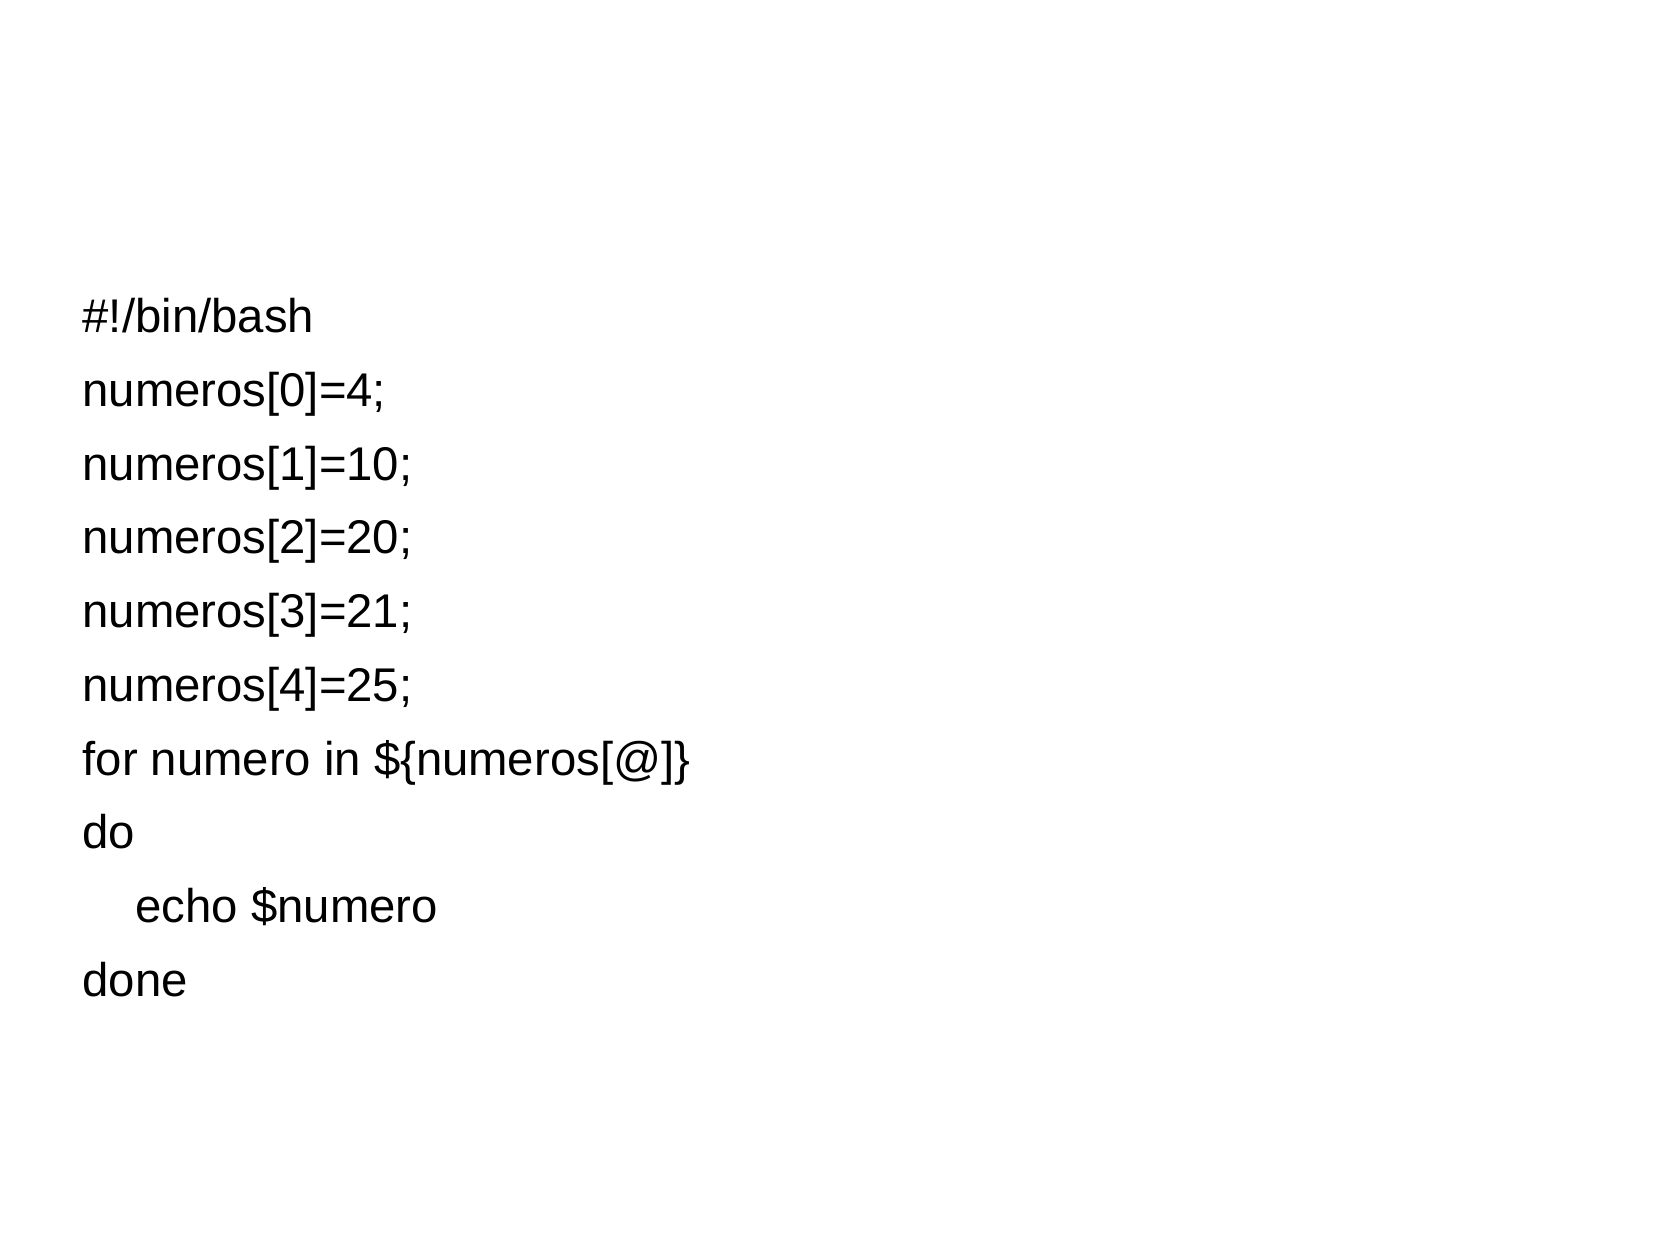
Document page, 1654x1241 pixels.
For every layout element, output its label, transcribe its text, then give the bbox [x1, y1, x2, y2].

list #!/bin/bash numeros[0]=4; numeros[1]=10; numeros[2]=20; numeros[3]=21; numeros[4]=25; for numero in ${numeros[@]} do echo $numero done [82, 290, 1571, 1010]
